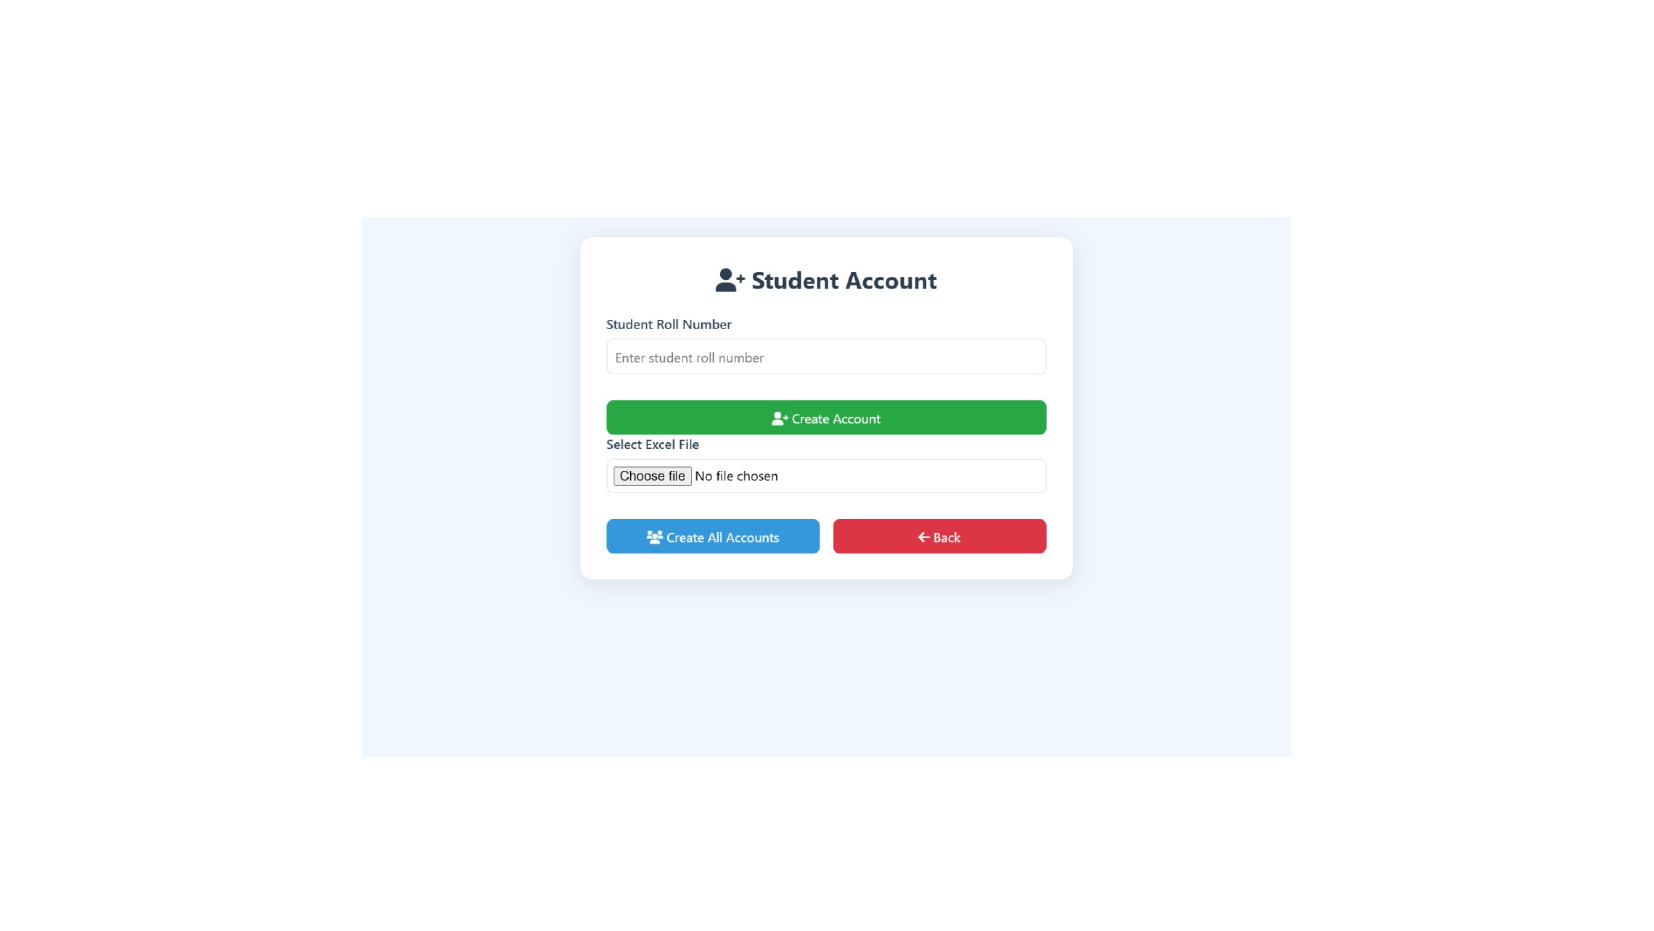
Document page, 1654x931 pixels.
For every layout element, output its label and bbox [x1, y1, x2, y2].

picture [362, 217, 1291, 758]
